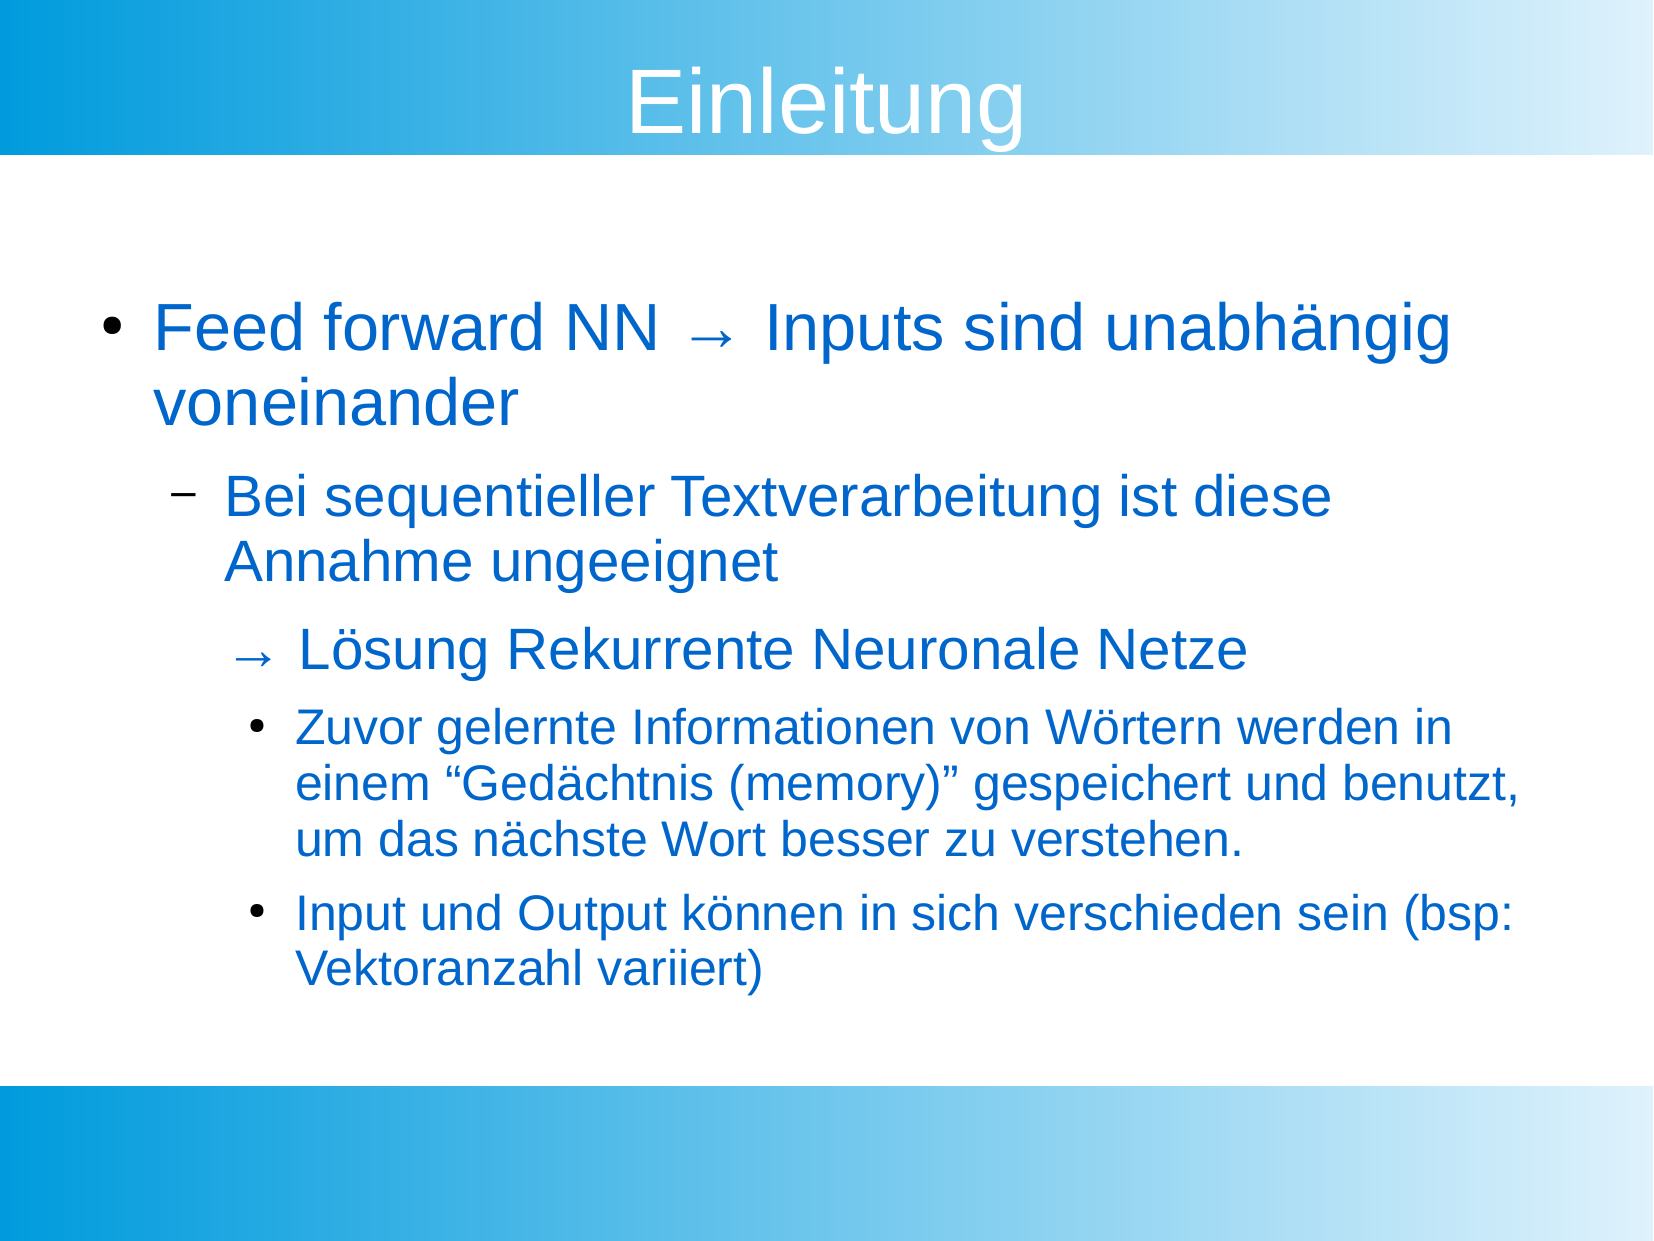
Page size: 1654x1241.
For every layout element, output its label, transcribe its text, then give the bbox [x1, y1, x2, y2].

title Einleitung [82, 49, 1571, 155]
list Feed forward NN → Inputs sind unabhängig voneinander Bei sequentieller Textverarbeitung ist diese Annahme ungeeignet → Lösung Rekurrente Neuronale Netze Zuvor gelernte Informationen von Wörtern werden in einem “Gedächtnis (memory)” gespeichert und benutzt, um das nächste Wort besser zu verstehen. Input und Output können in sich verschieden sein (bsp: Vektoranzahl variiert) [82, 290, 1571, 1010]
